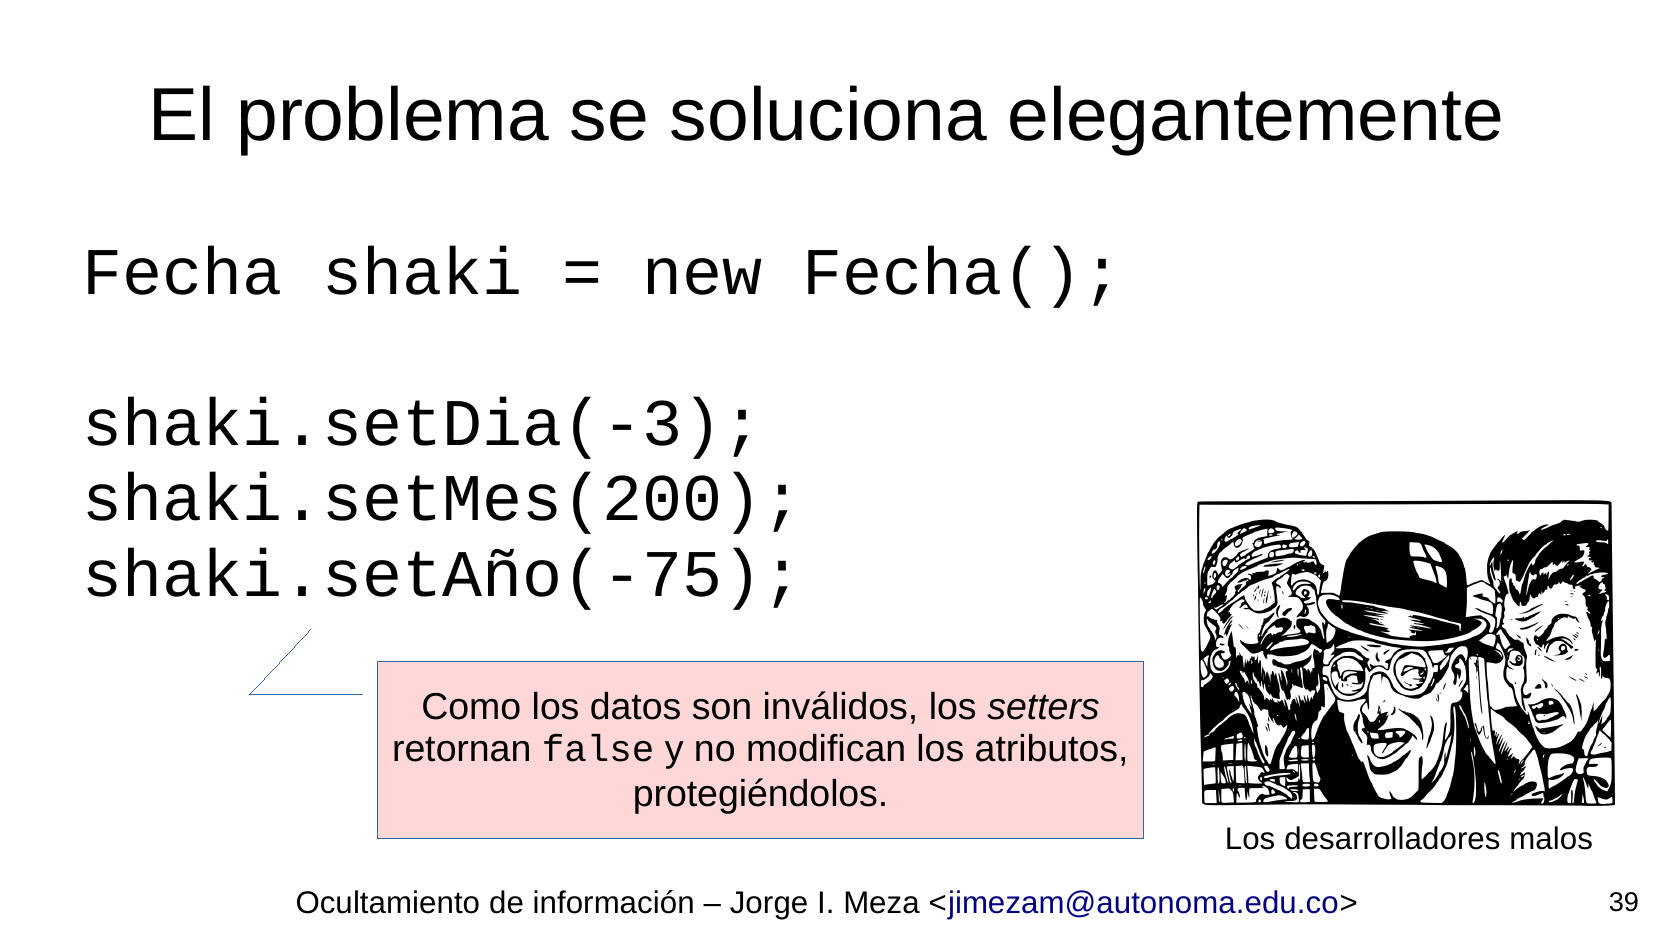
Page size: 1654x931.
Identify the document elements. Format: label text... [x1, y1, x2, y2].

text_box Los desarrolladores malos [1210, 813, 1607, 864]
subtitle Fecha shaki = new Fecha(); shaki.setDia(-3); shaki.setMes(200); shaki.setAño(-75); [82, 134, 1571, 796]
text_box Como los datos son inválidos, los setters retornan false y no modifican los atributos, protegiéndolos. [377, 662, 1144, 839]
title El problema se soluciona elegantemente [82, 37, 1571, 134]
picture [1197, 500, 1615, 806]
